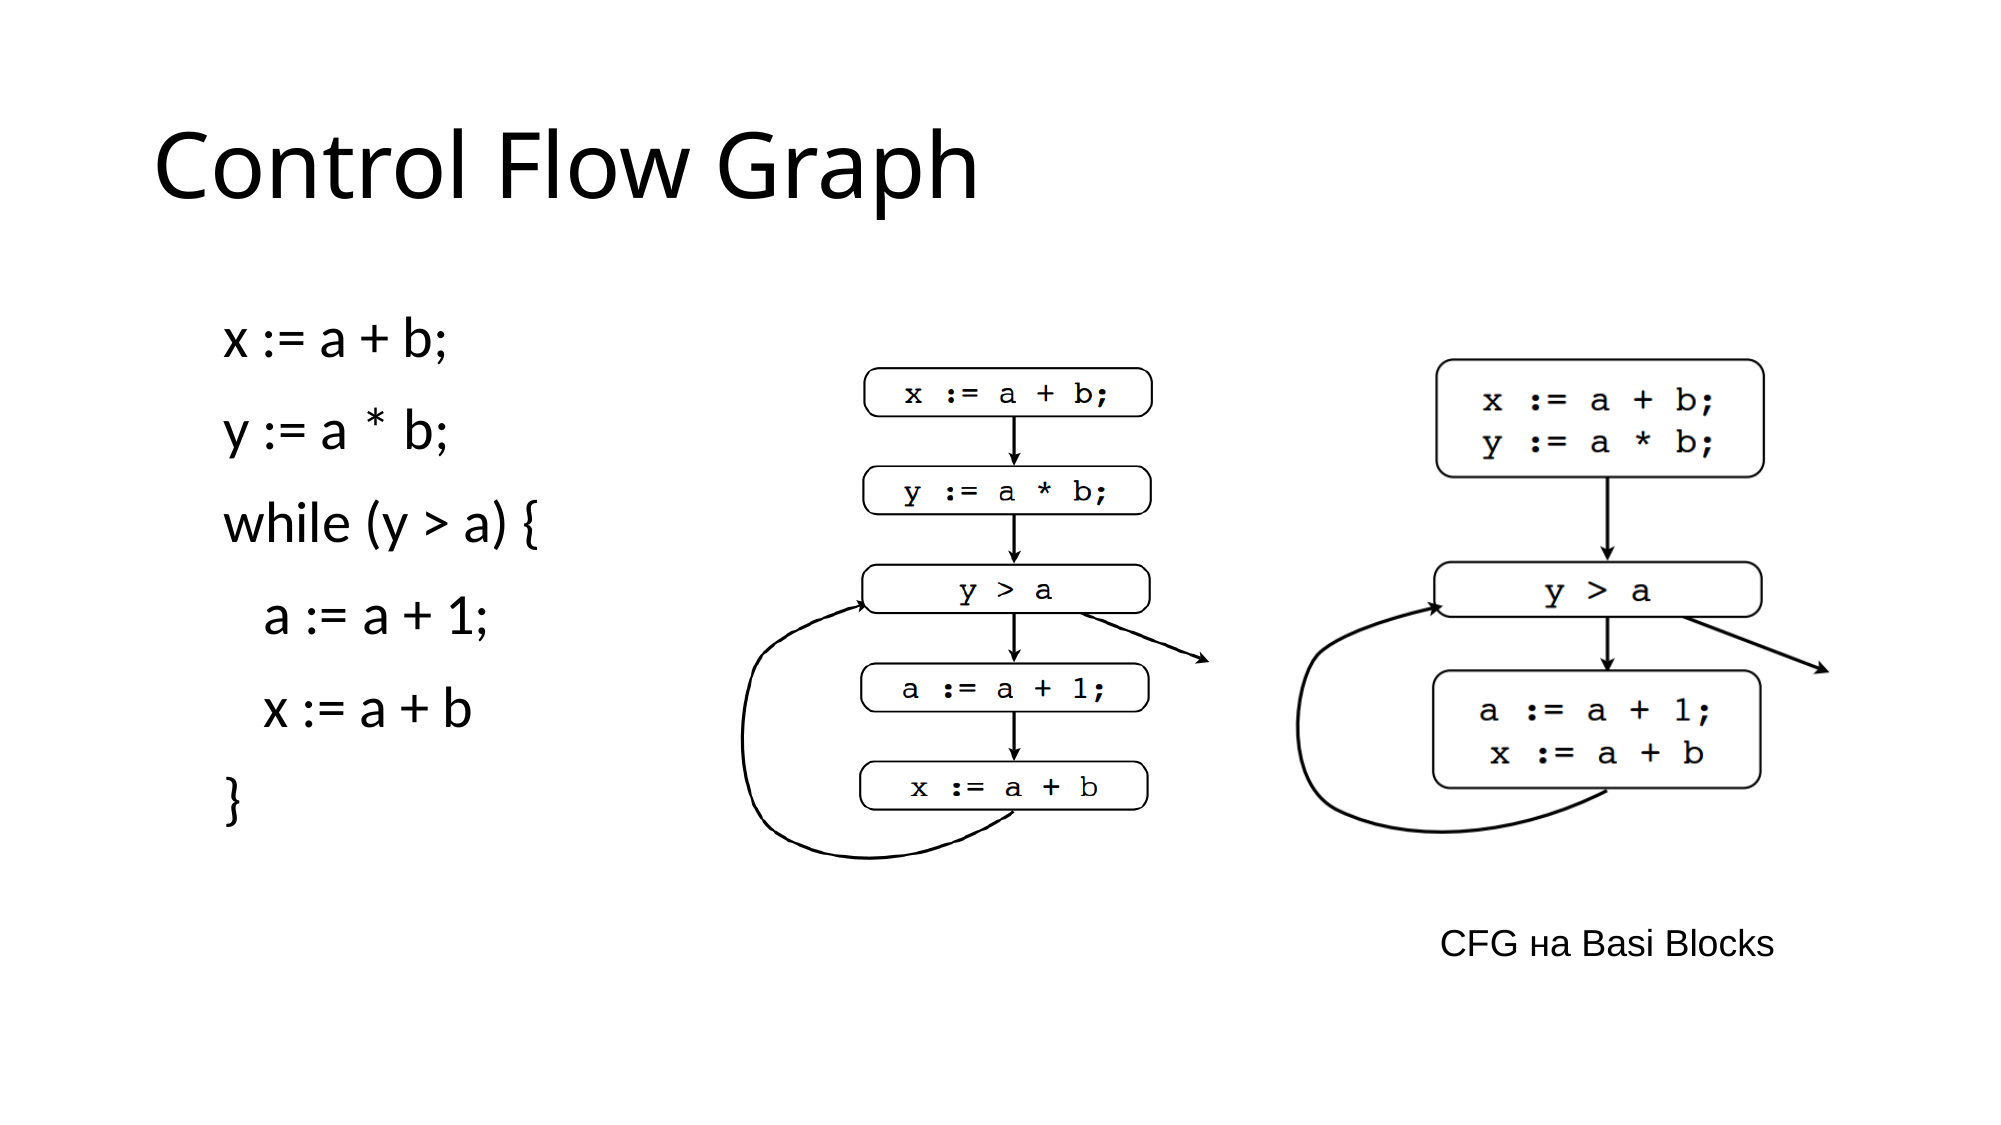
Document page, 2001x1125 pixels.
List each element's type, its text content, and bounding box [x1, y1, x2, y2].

title Control Flow Graph [137, 59, 1863, 278]
list x := a + b; y := a * b; while (y > a) { a := a + 1; x := a + b } [137, 299, 841, 1014]
picture [1288, 335, 1846, 841]
text_box CFG на Basi Blocks [1425, 915, 1816, 1014]
picture [680, 359, 1261, 878]
